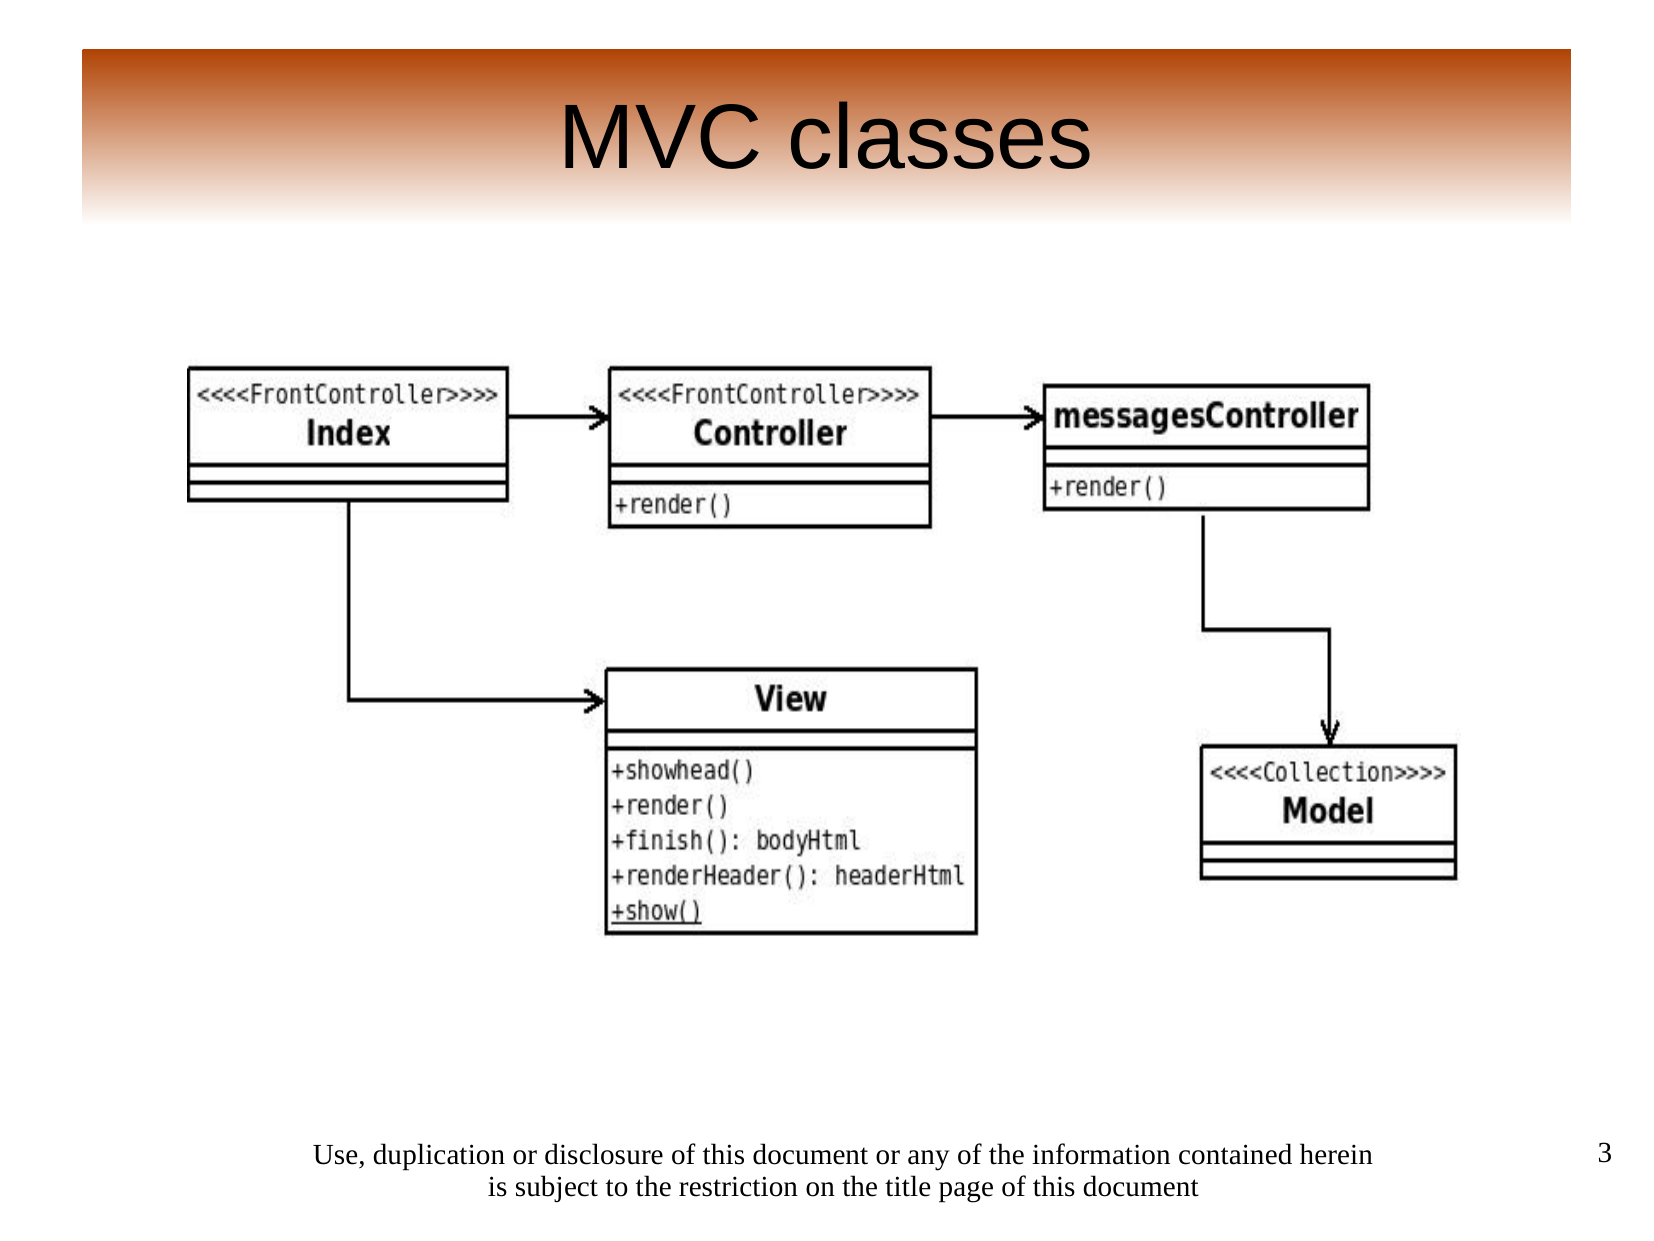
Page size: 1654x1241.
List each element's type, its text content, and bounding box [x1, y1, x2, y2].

title MVC classes [82, 49, 1571, 226]
picture [187, 325, 1461, 938]
